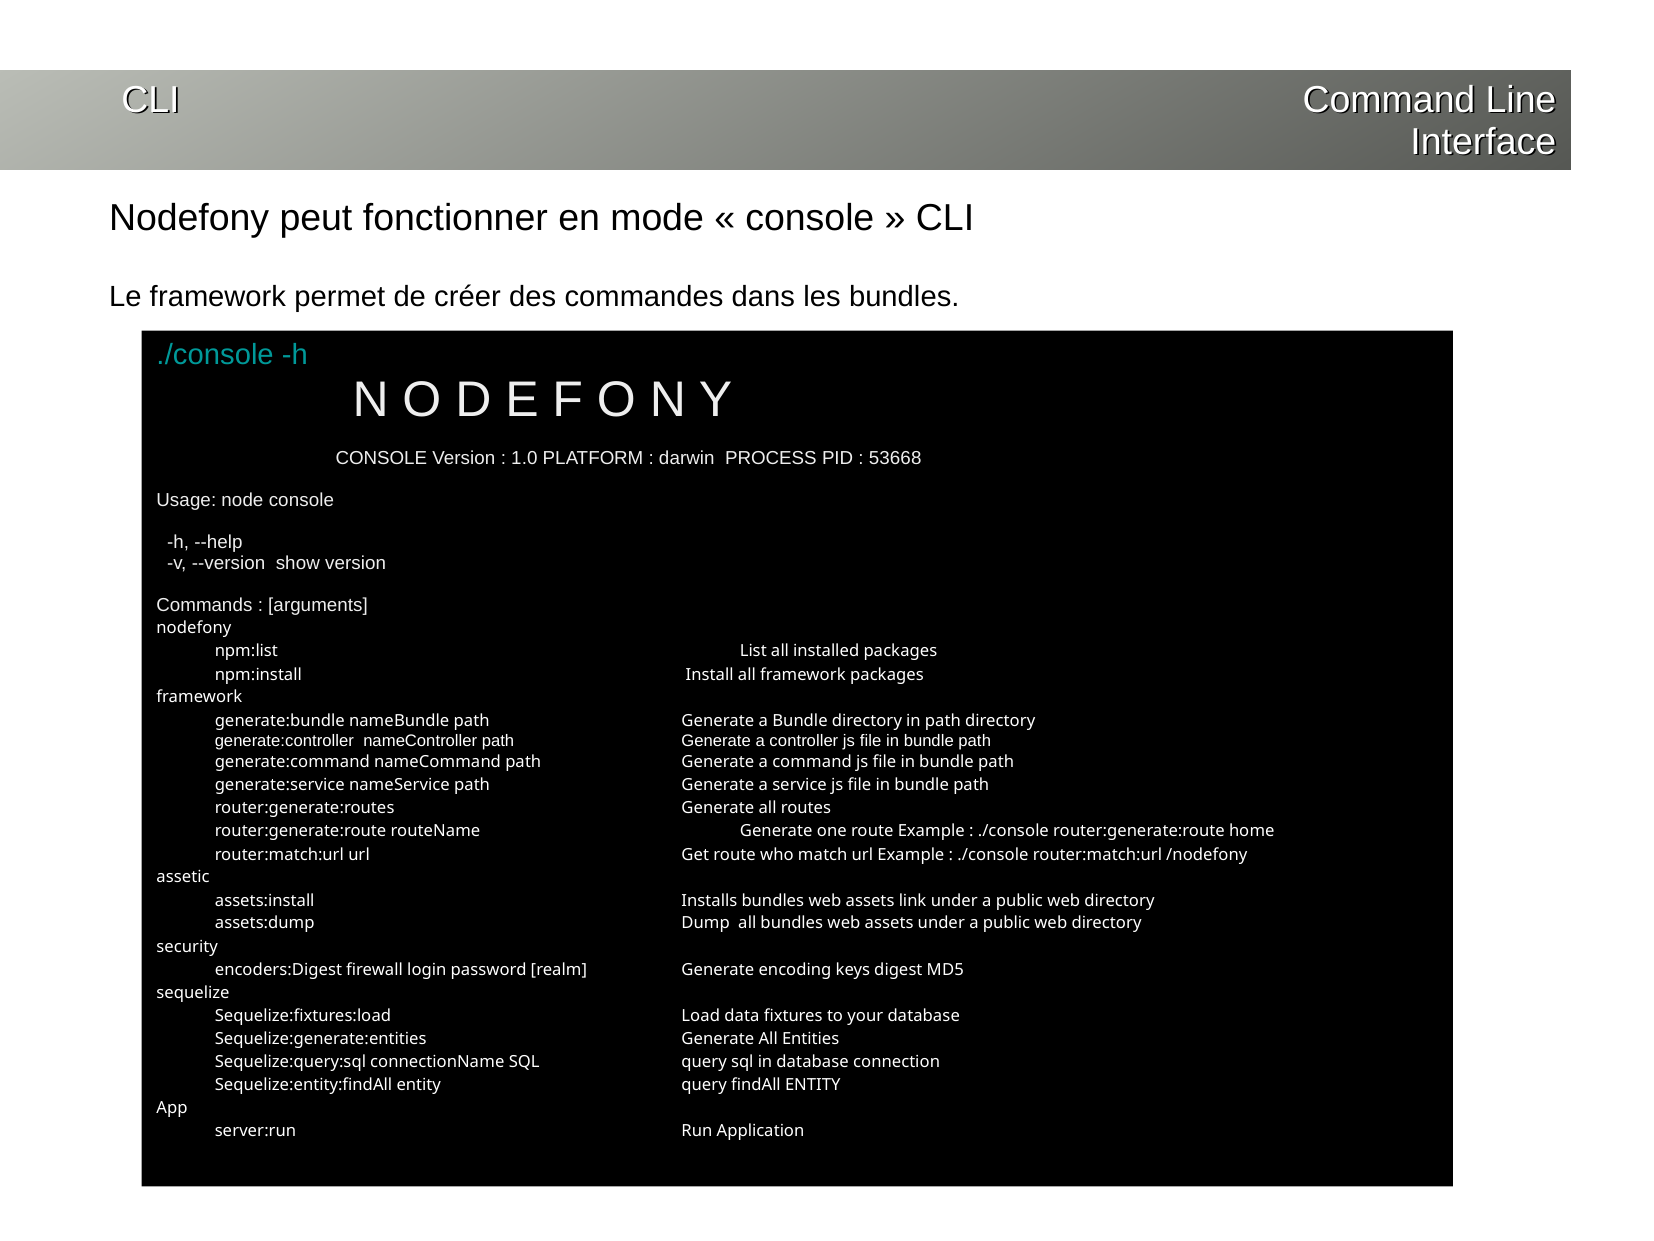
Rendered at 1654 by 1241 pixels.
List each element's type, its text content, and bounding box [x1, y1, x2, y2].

text_box ./console -h N O D E F O N Y CONSOLE Version : 1.0 PLATFORM : darwin PROCESS PID : 53668 Usage: node console -h, --help -v, --version show version Commands : [arguments] nodefony npm:list List all installed packages npm:install Install all framework packages framework generate:bundle nameBundle path Generate a Bundle directory in path directory generate:controller nameController path Generate a controller js file in bundle path generate:command nameCommand path Generate a command js file in bundle path generate:service nameService path Generate a service js file in bundle path router:generate:routes Generate all routes router:generate:route routeName Generate one route Example : ./console router:generate:route home router:match:url url Get route who match url Example : ./console router:match:url /nodefony assetic assets:install Installs bundles web assets link under a public web directory assets:dump Dump all bundles web assets under a public web directory security encoders:Digest firewall login password [realm] Generate encoding keys digest MD5 sequelize Sequelize:fixtures:load Load data fixtures to your database Sequelize:generate:entities Generate All Entities Sequelize:query:sql connectionName SQL query sql in database connection Sequelize:entity:findAll entity query findAll ENTITY App server:run Run Application [141, 330, 1453, 1166]
text_box CLI Command Line Interface [0, 70, 1571, 169]
text_box Nodefony peut fonctionner en mode « console » CLI Le framework permet de créer des commandes dans les bundles. [94, 188, 1571, 320]
